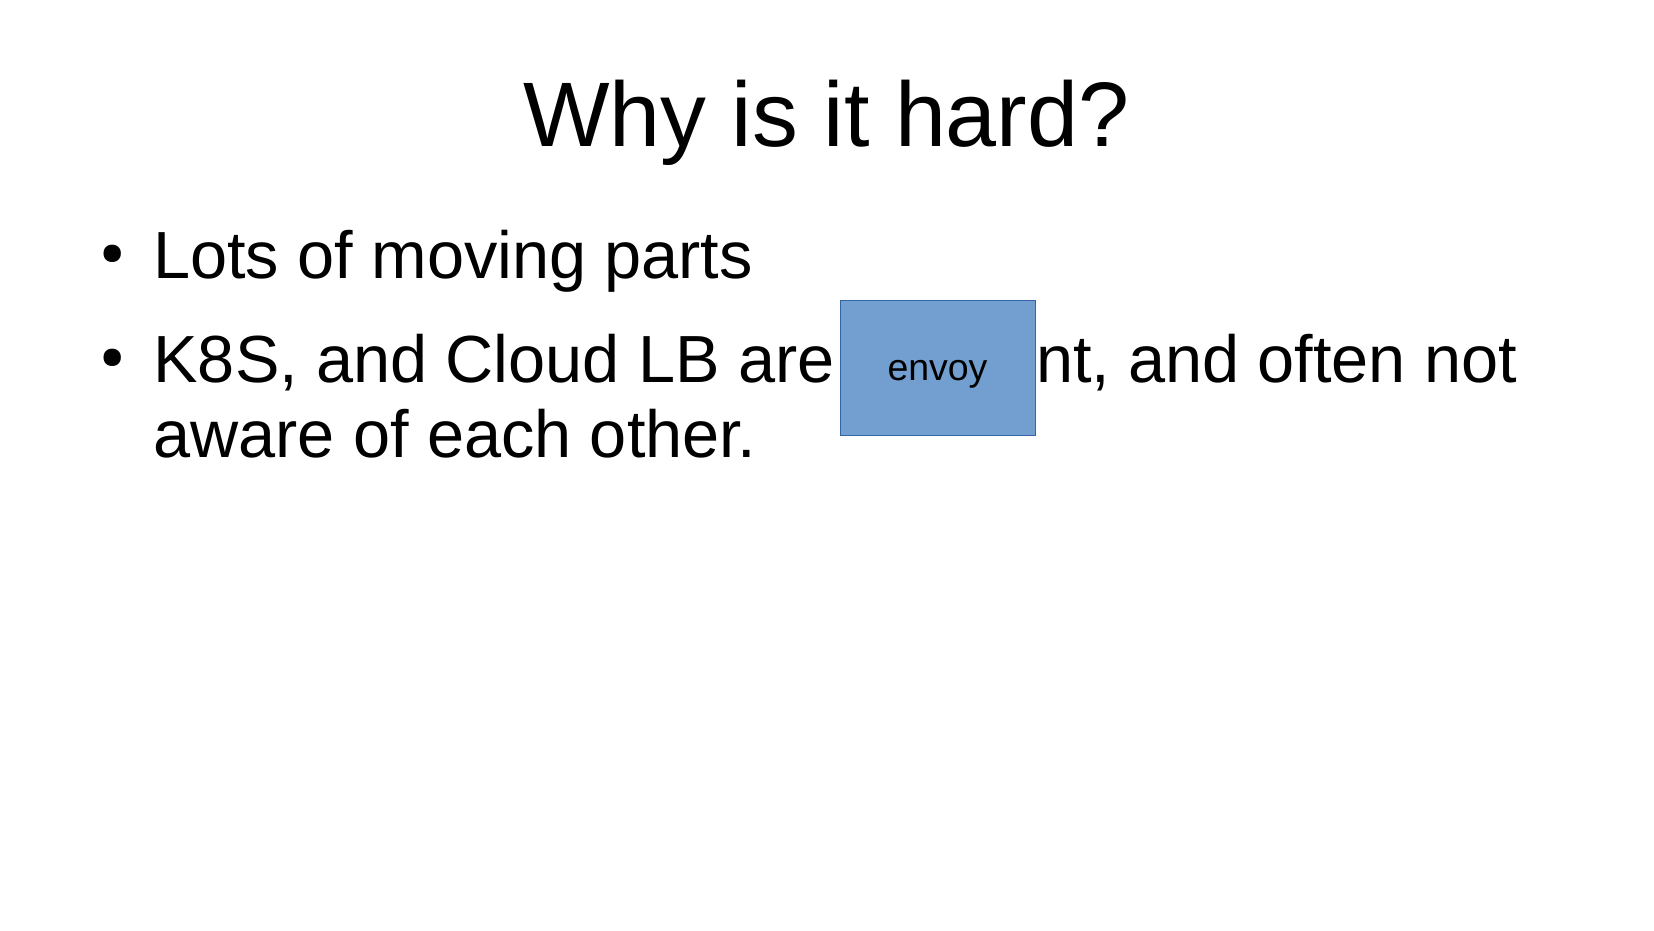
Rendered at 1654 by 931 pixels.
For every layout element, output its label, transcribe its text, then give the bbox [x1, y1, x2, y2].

list Lots of moving parts K8S, and Cloud LB are different, and often not aware of each other. [82, 217, 1571, 758]
title Why is it hard? [82, 37, 1571, 193]
text_box envoy [840, 300, 1036, 436]
